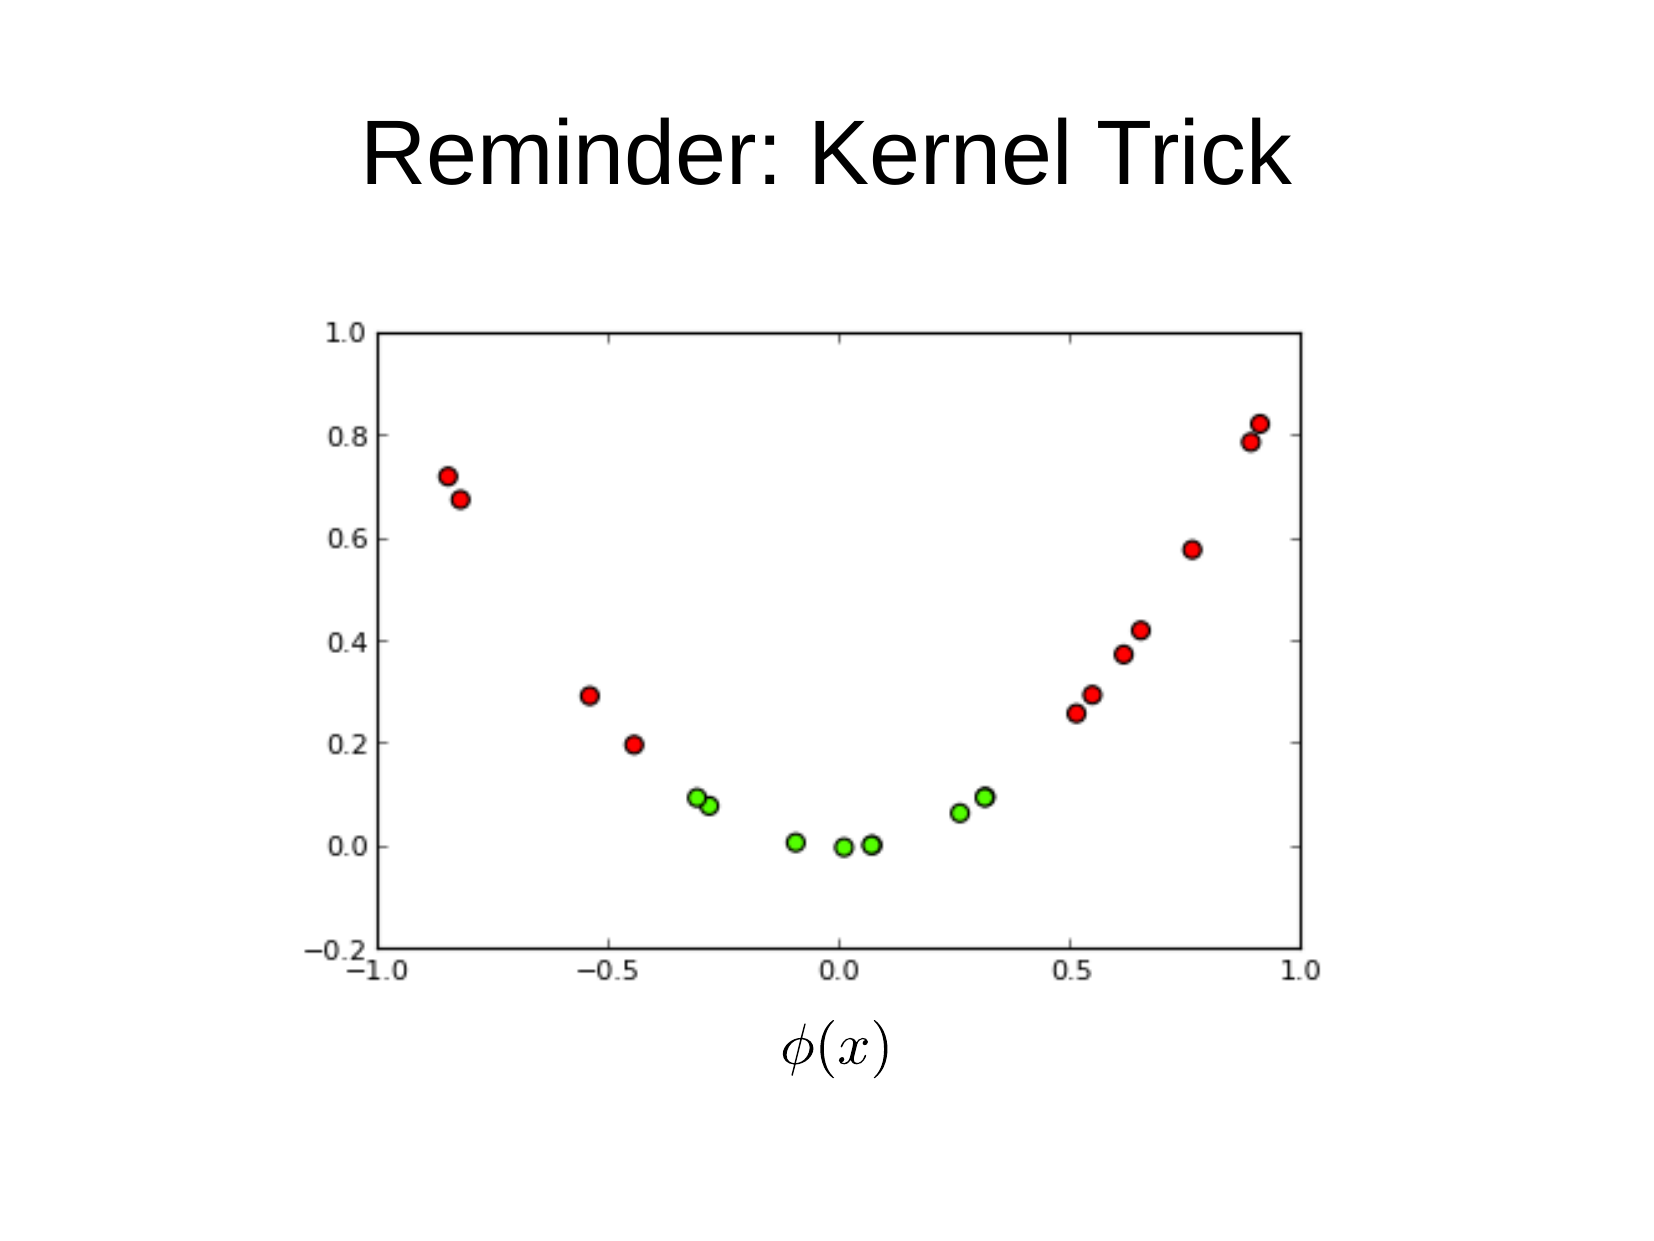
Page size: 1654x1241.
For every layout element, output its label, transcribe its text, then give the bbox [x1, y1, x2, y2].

picture [231, 256, 1422, 1051]
text_box [780, 1020, 894, 1079]
title Reminder: Kernel Trick [82, 49, 1571, 257]
